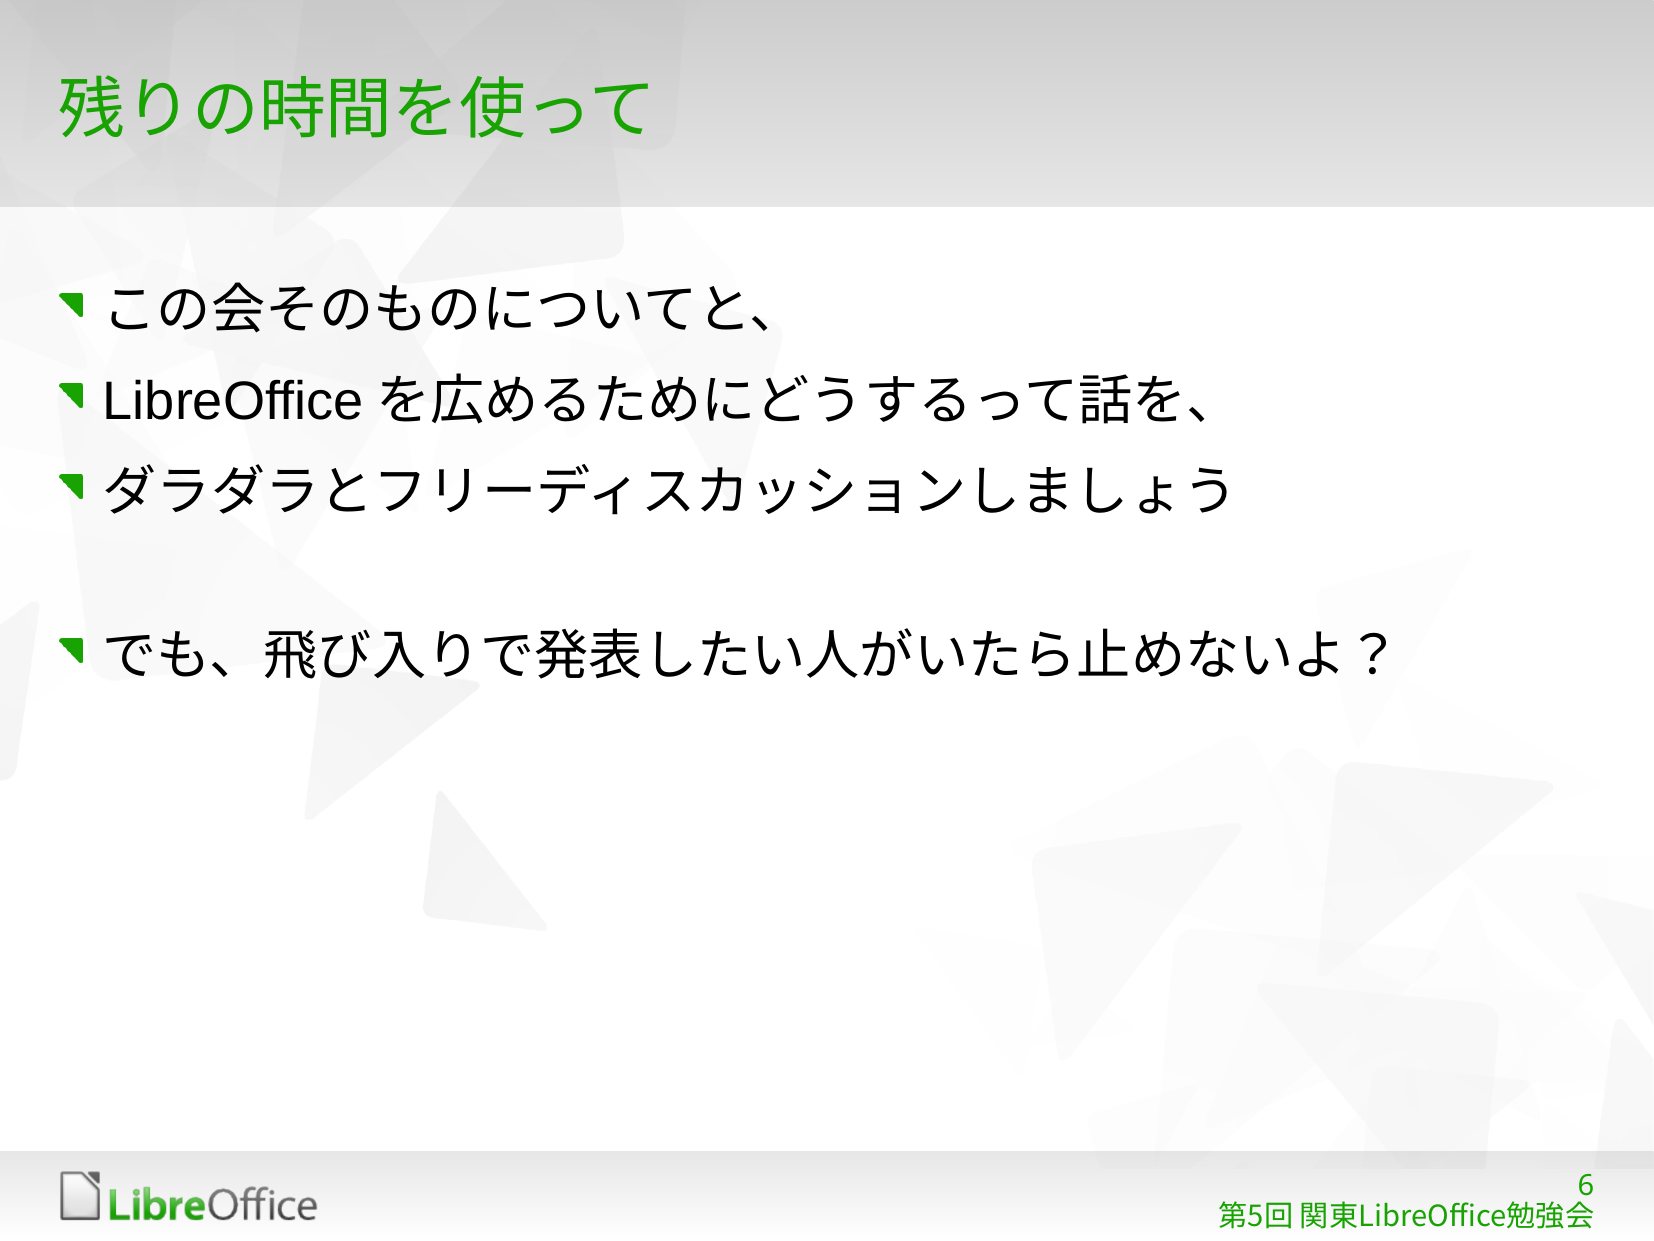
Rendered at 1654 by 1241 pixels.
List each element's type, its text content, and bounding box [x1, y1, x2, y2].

picture [915, 548, 1654, 1169]
title 残りの時間を使って [59, 29, 1595, 178]
list この会そのものについてと、 LibreOfficeを広めるためにどうするって話を、 ダラダラとフリーディスカッションしましょう でも、飛び入りで発表したい人がいたら止めないよ？ [59, 265, 1595, 985]
picture [0, 0, 783, 931]
picture [41, 1152, 337, 1240]
